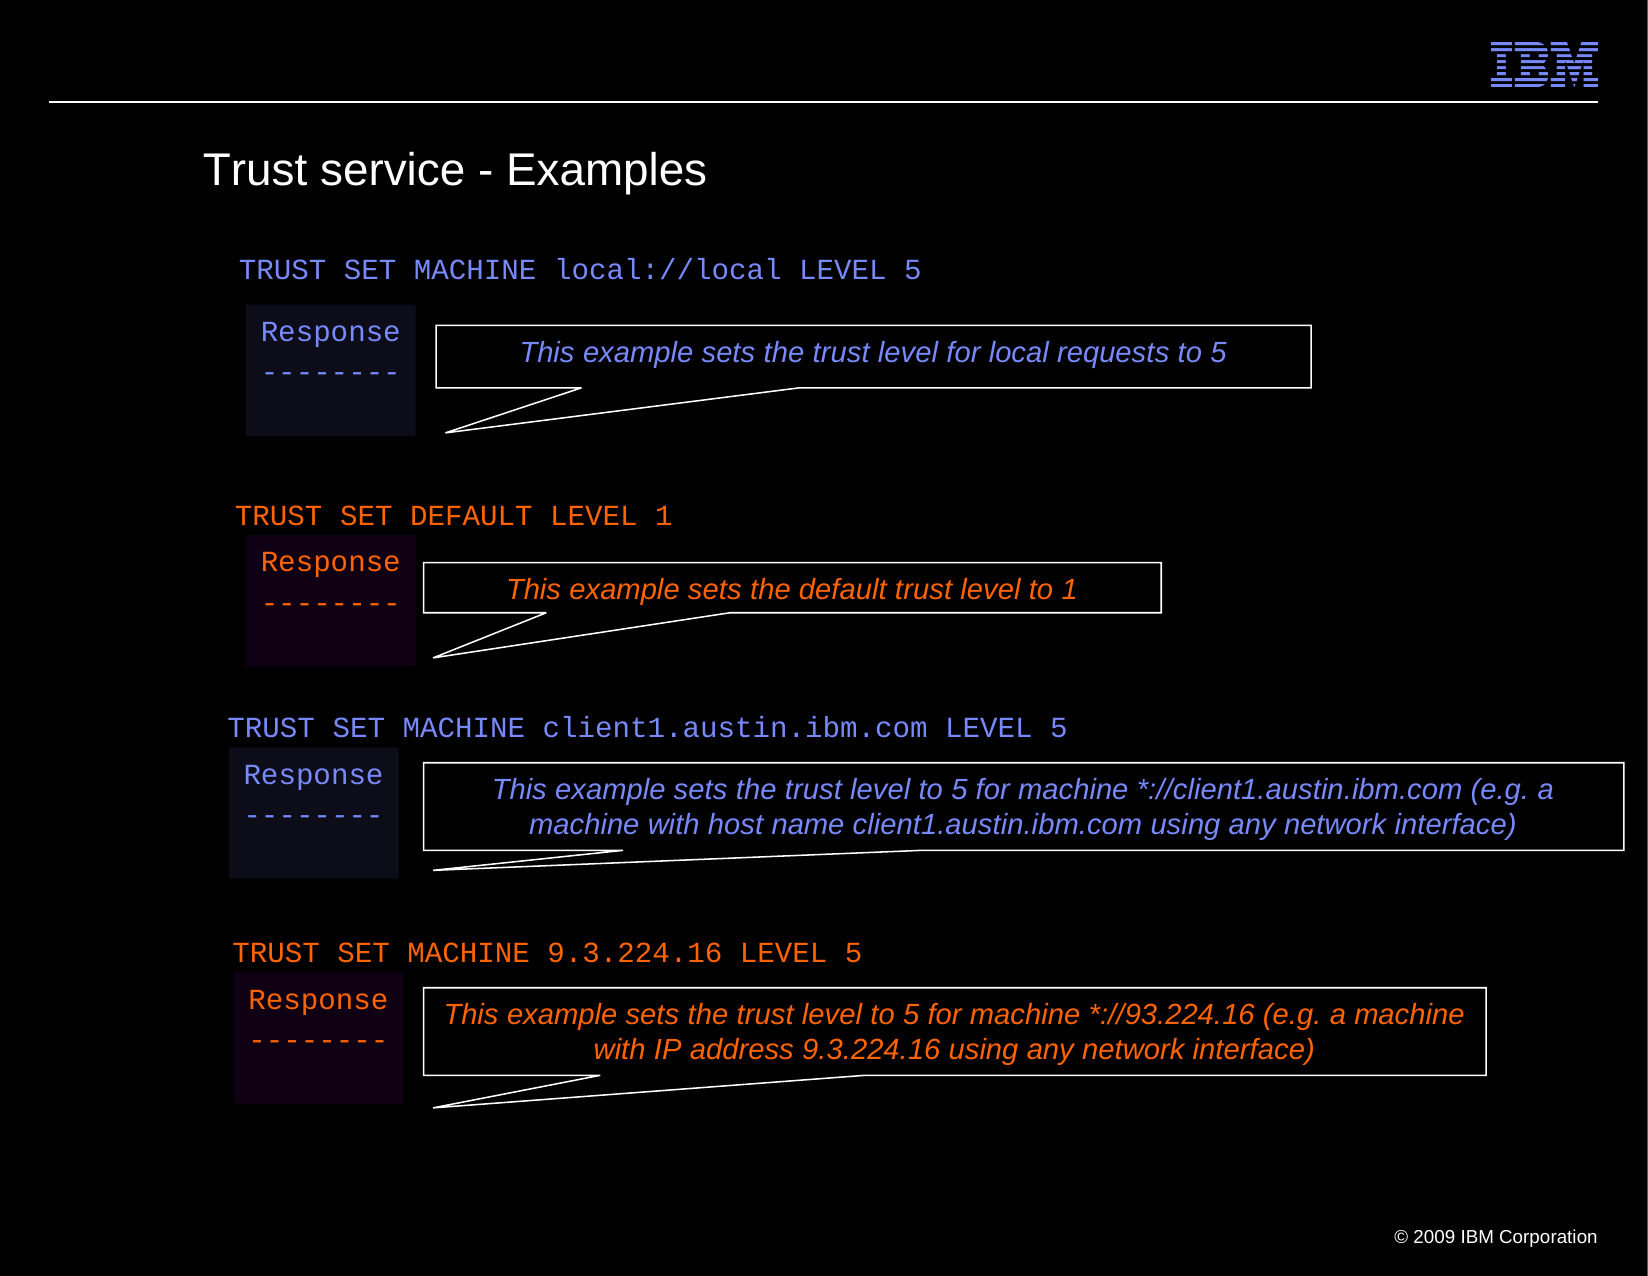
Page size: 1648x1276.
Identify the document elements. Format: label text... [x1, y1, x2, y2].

text_box TRUST SET DEFAULT LEVEL 1 [220, 488, 688, 539]
text_box Response -------- [228, 752, 399, 879]
picture [1491, 42, 1598, 87]
text_box This example sets the default trust level to 1 [423, 562, 1162, 658]
text_box TRUST SET MACHINE client1.austin.ibm.com LEVEL 5 [212, 700, 1083, 752]
text_box This example sets the trust level to 5 for machine *://client1.austin.ibm.com (e.g. a machine with host name client1.austin.ibm.com using any network interface) [423, 762, 1624, 871]
text_box TRUST SET MACHINE local://local LEVEL 5 [239, 250, 1648, 286]
title Trust service - Examples [186, 137, 1648, 231]
text_box Response -------- [246, 539, 416, 667]
text_box This example sets the trust level for local requests to 5 [436, 325, 1312, 433]
text_box This example sets the trust level to 5 for machine *://93.224.16 (e.g. a machine with IP address 9.3.224.16 using any network interface) [423, 987, 1487, 1108]
text_box Response -------- [233, 977, 404, 1104]
text_box TRUST SET MACHINE 9.3.224.16 LEVEL 5 [217, 925, 878, 977]
text_box Response -------- [246, 304, 416, 436]
